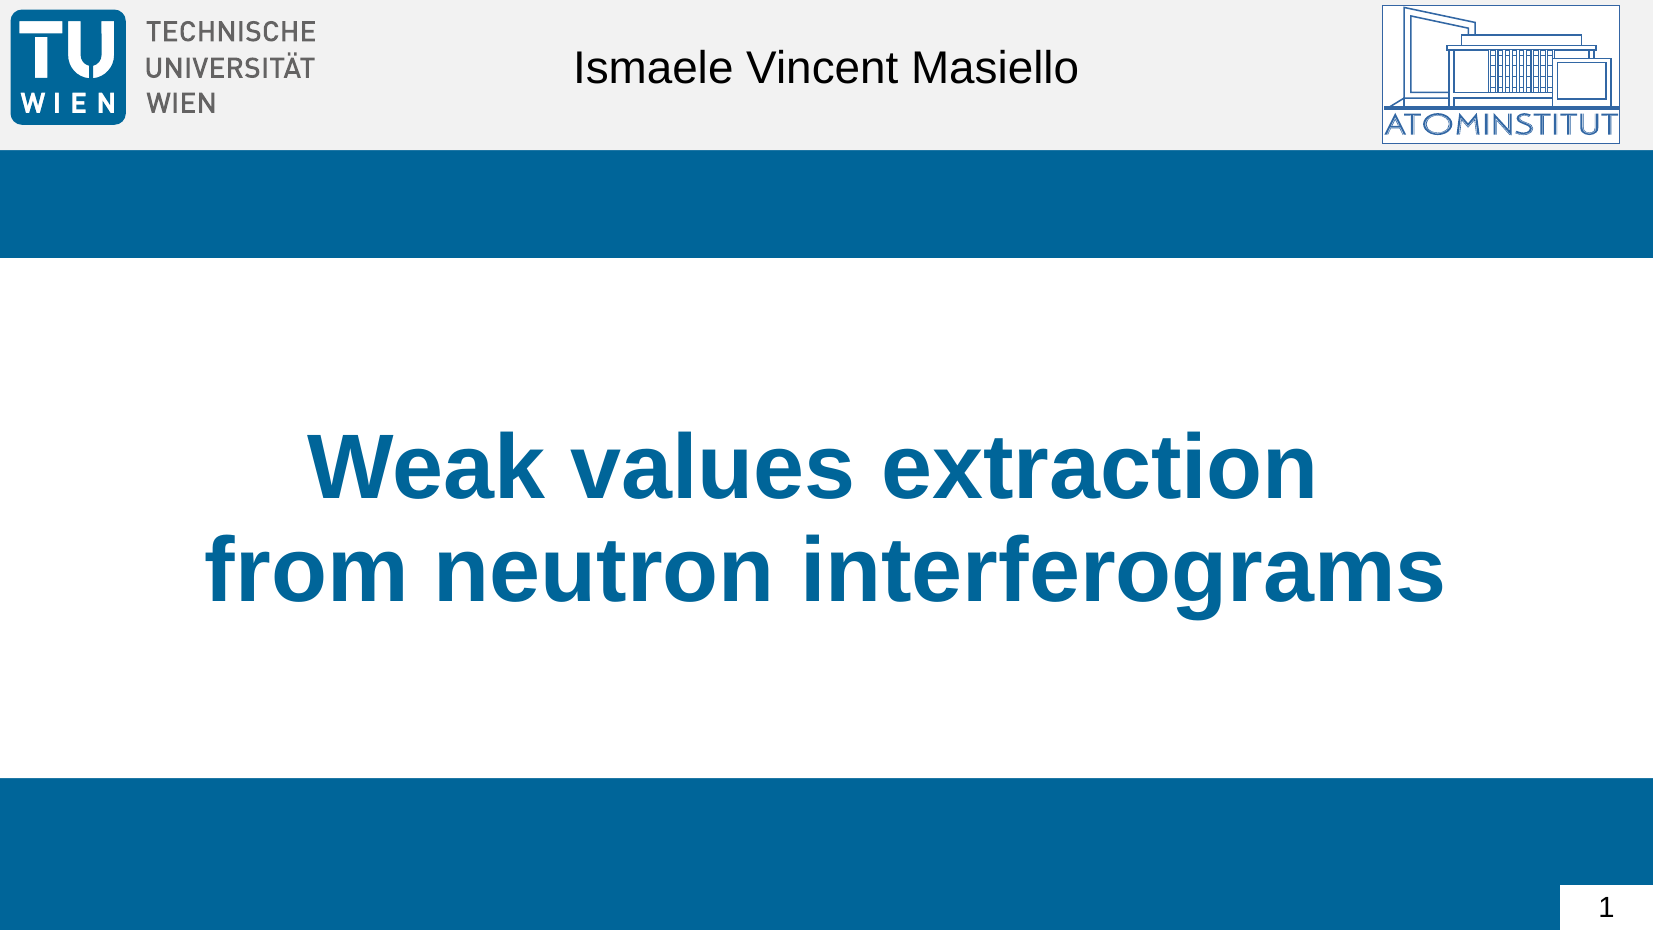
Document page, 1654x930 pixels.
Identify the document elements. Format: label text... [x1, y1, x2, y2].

text_box Ismaele Vincent Masiello [558, 34, 1095, 101]
picture [1382, 5, 1620, 144]
title Weak values extraction from neutron interferograms [0, 258, 1653, 779]
